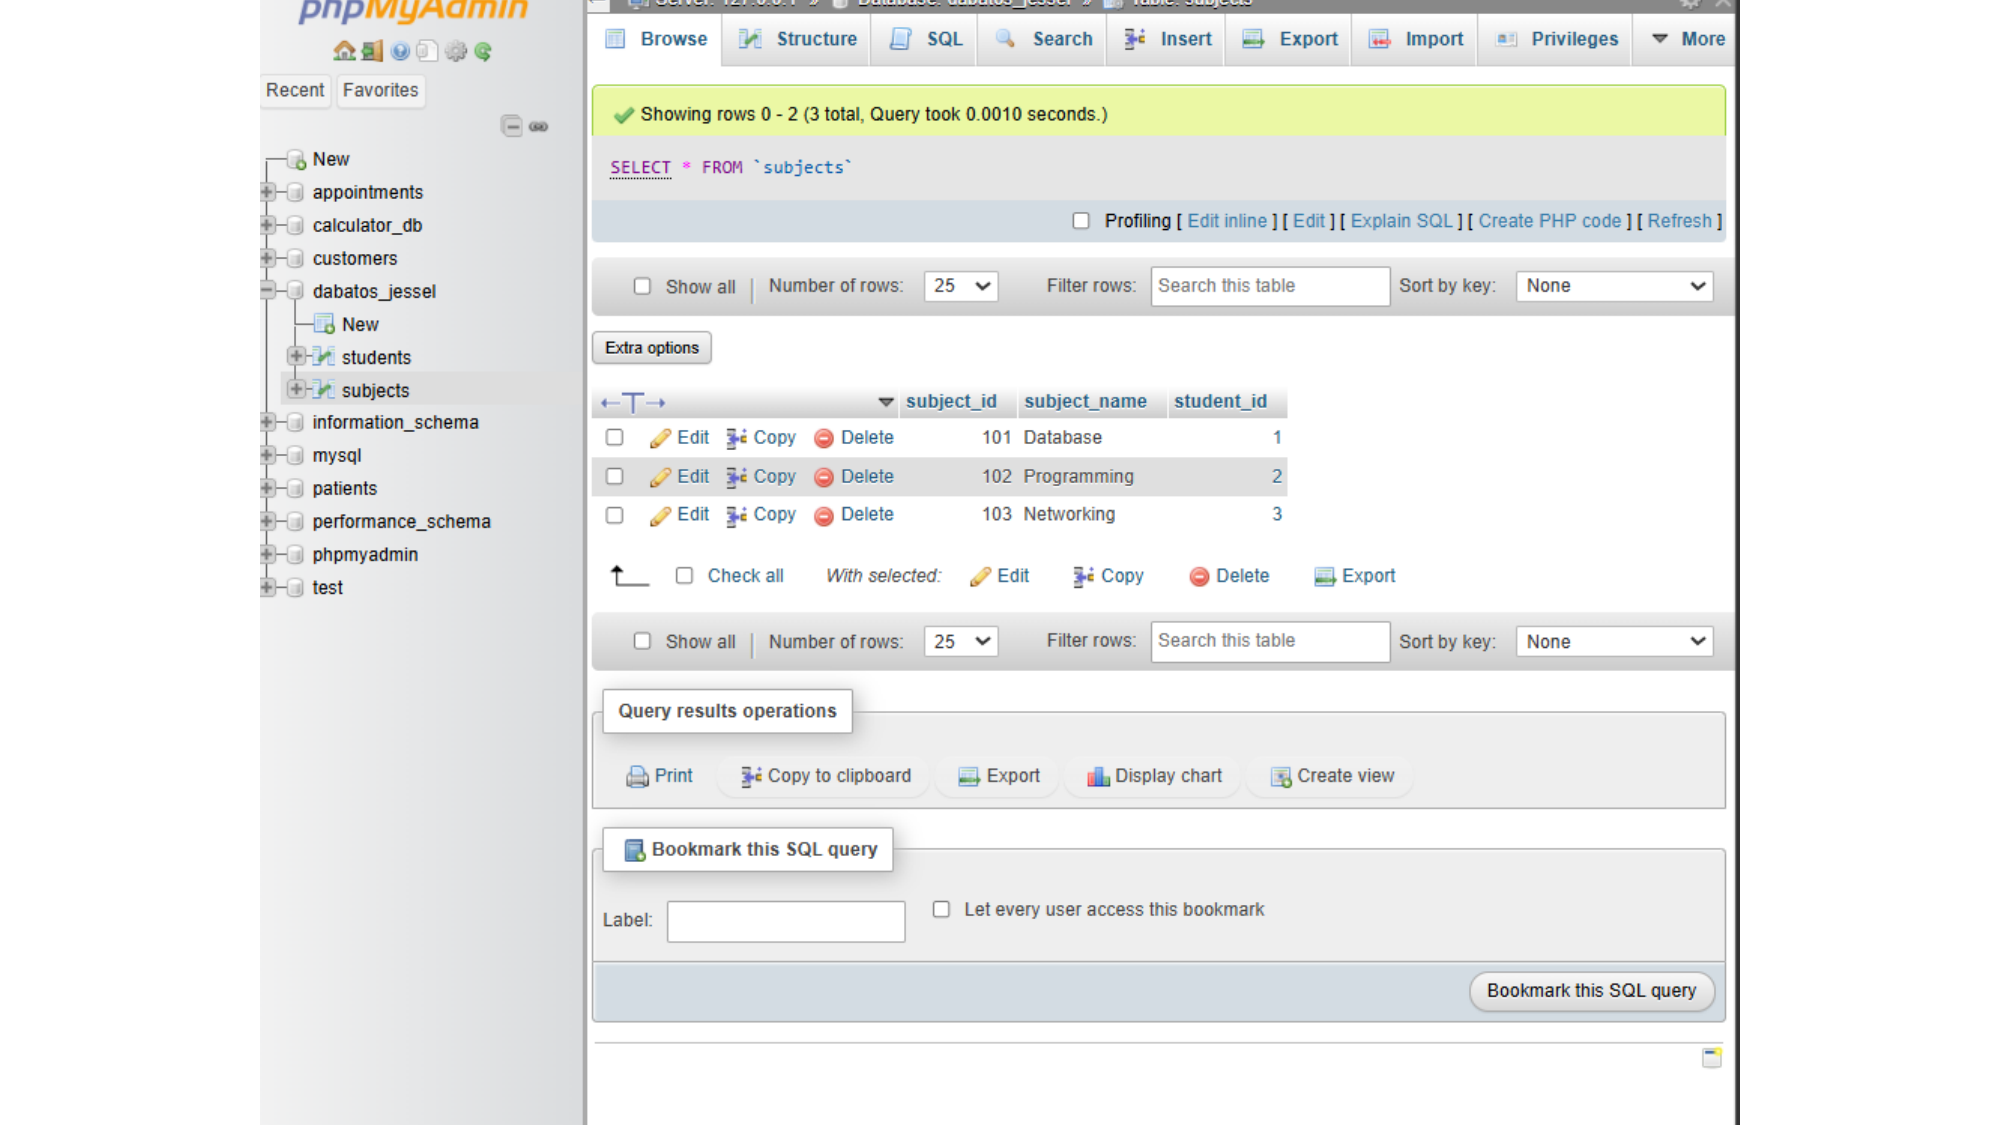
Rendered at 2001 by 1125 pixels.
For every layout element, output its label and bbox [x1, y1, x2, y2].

picture [260, 0, 1740, 1125]
